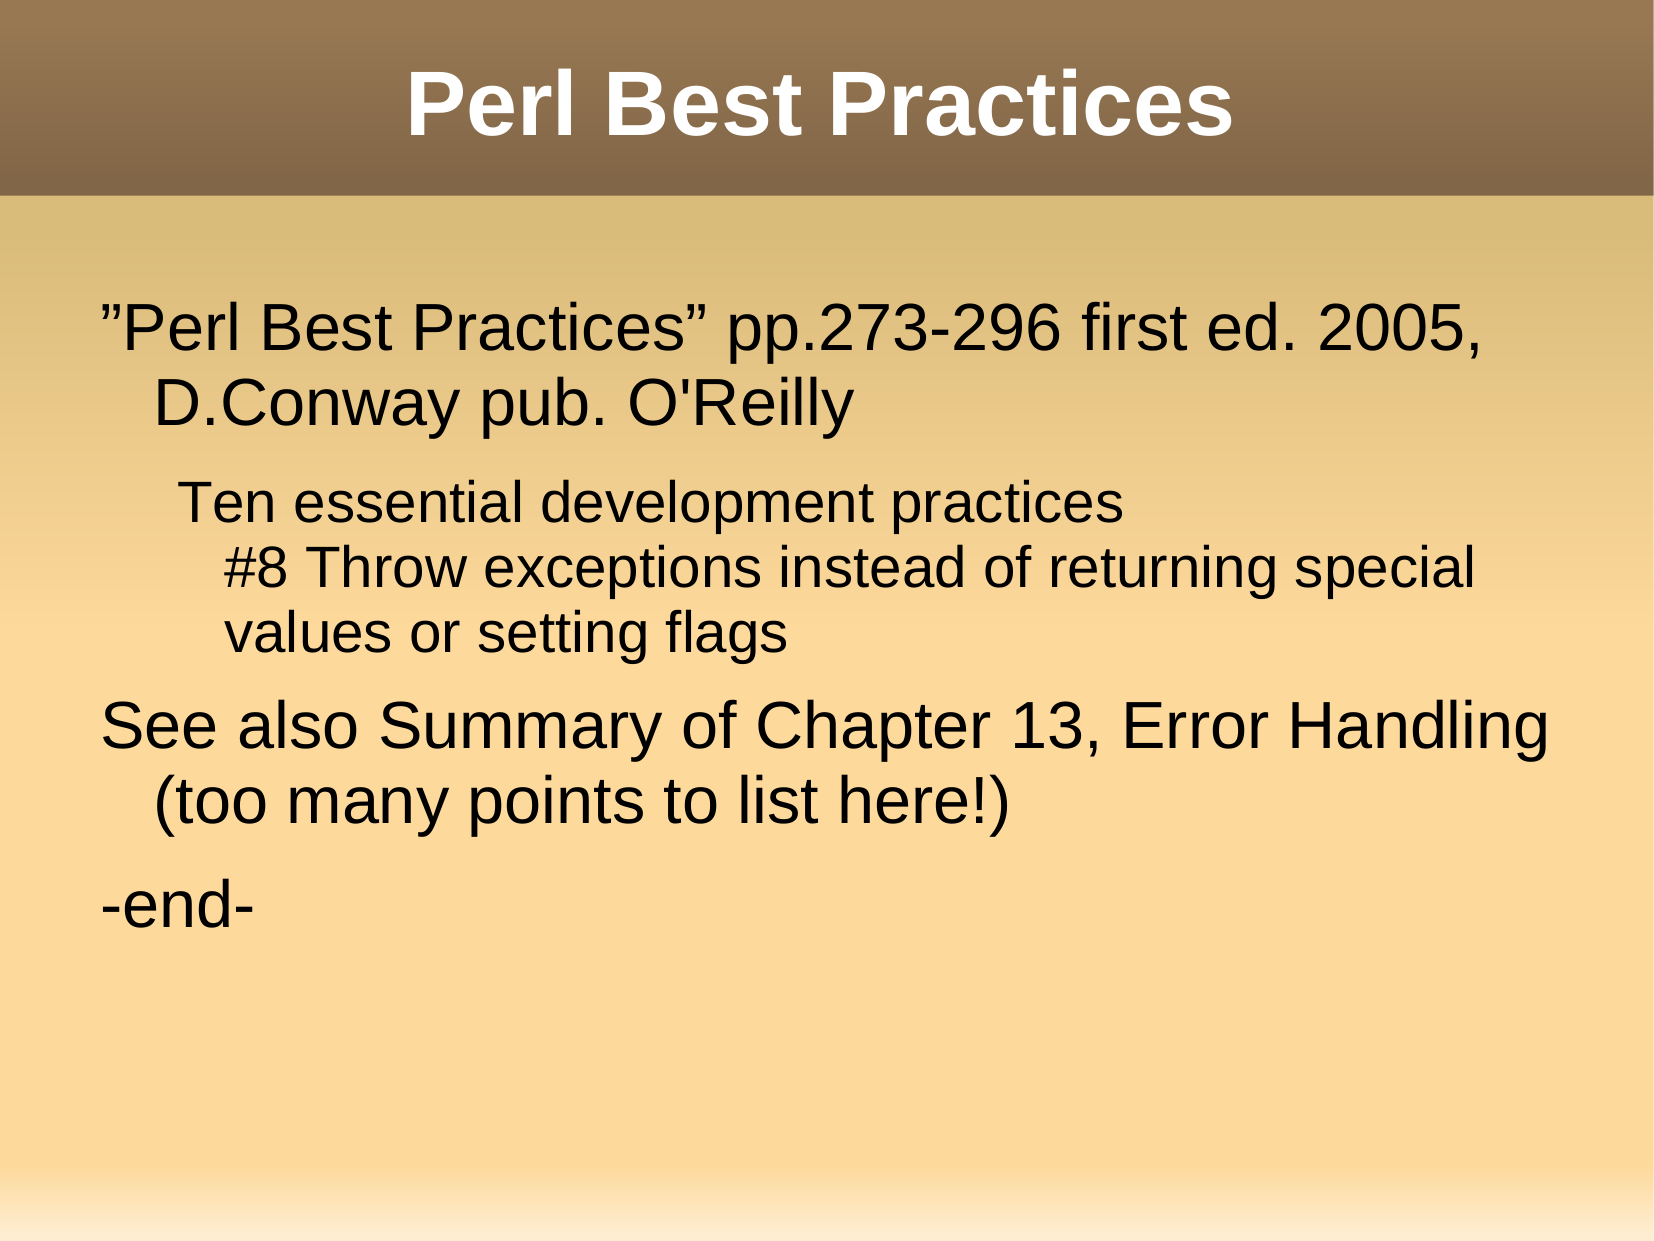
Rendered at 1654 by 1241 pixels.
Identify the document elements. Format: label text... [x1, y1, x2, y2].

picture [0, 0, 1654, 1241]
title Perl Best Practices [76, 7, 1565, 200]
list ”Perl Best Practices” pp.273-296 first ed. 2005, D.Conway pub. O'Reilly Ten essential development practices #8 Throw exceptions instead of returning special values or setting flags See also Summary of Chapter 13, Error Handling (too many points to list here!) -end- [82, 290, 1571, 1094]
